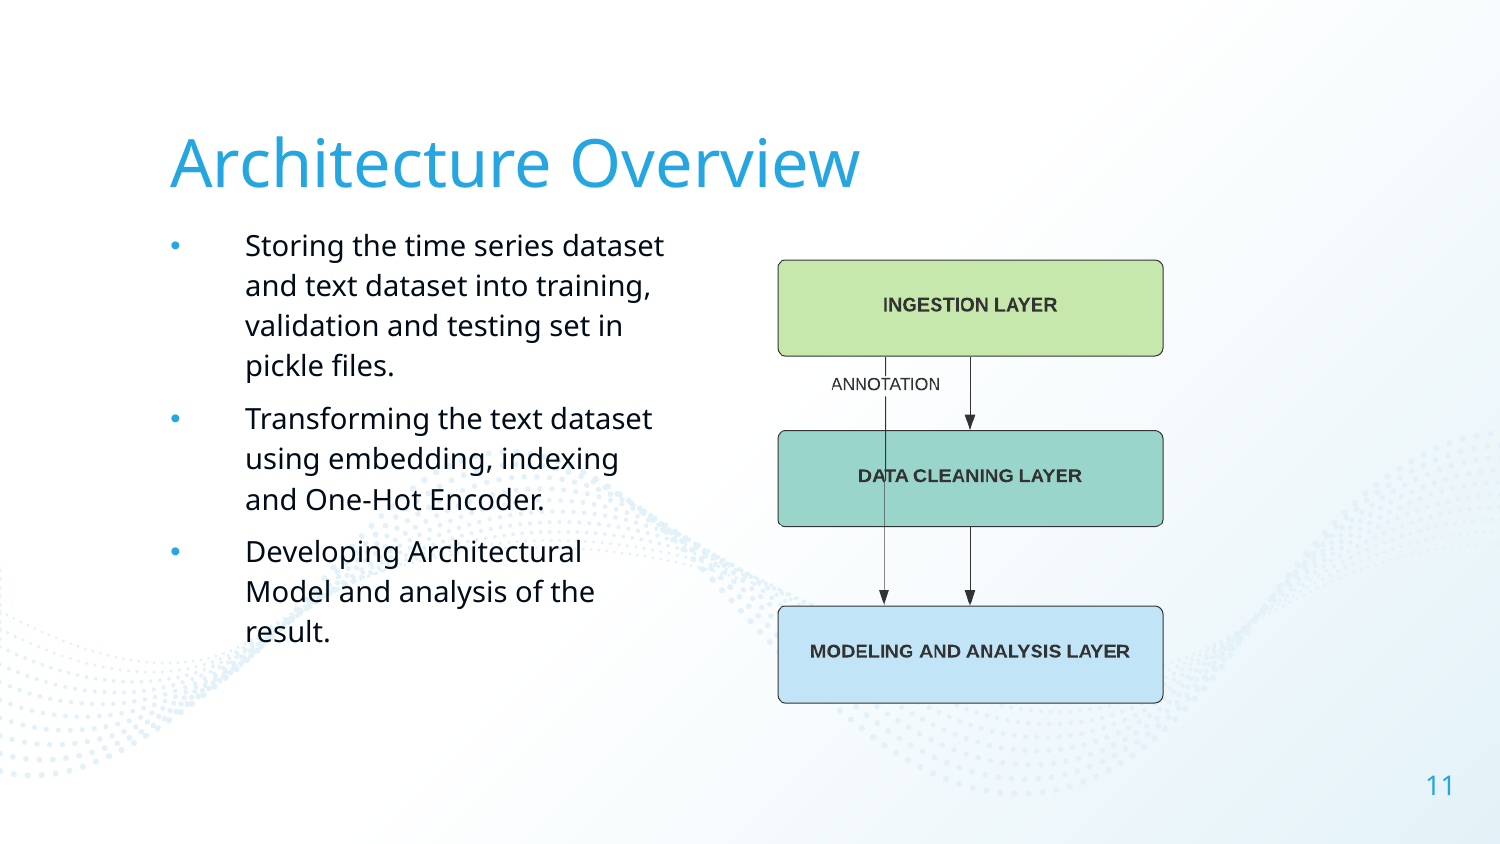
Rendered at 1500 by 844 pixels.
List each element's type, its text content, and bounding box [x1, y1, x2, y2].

title Architecture Overview [170, 137, 1330, 203]
list Storing the time series dataset and text dataset into training, validation and testing set in pickle files. Transforming the text dataset using embedding, indexing and One-Hot Encoder. Developing Architectural Model and analysis of the result. [170, 222, 666, 740]
slide_number <number> [1366, 754, 1457, 819]
picture [730, 213, 1219, 732]
